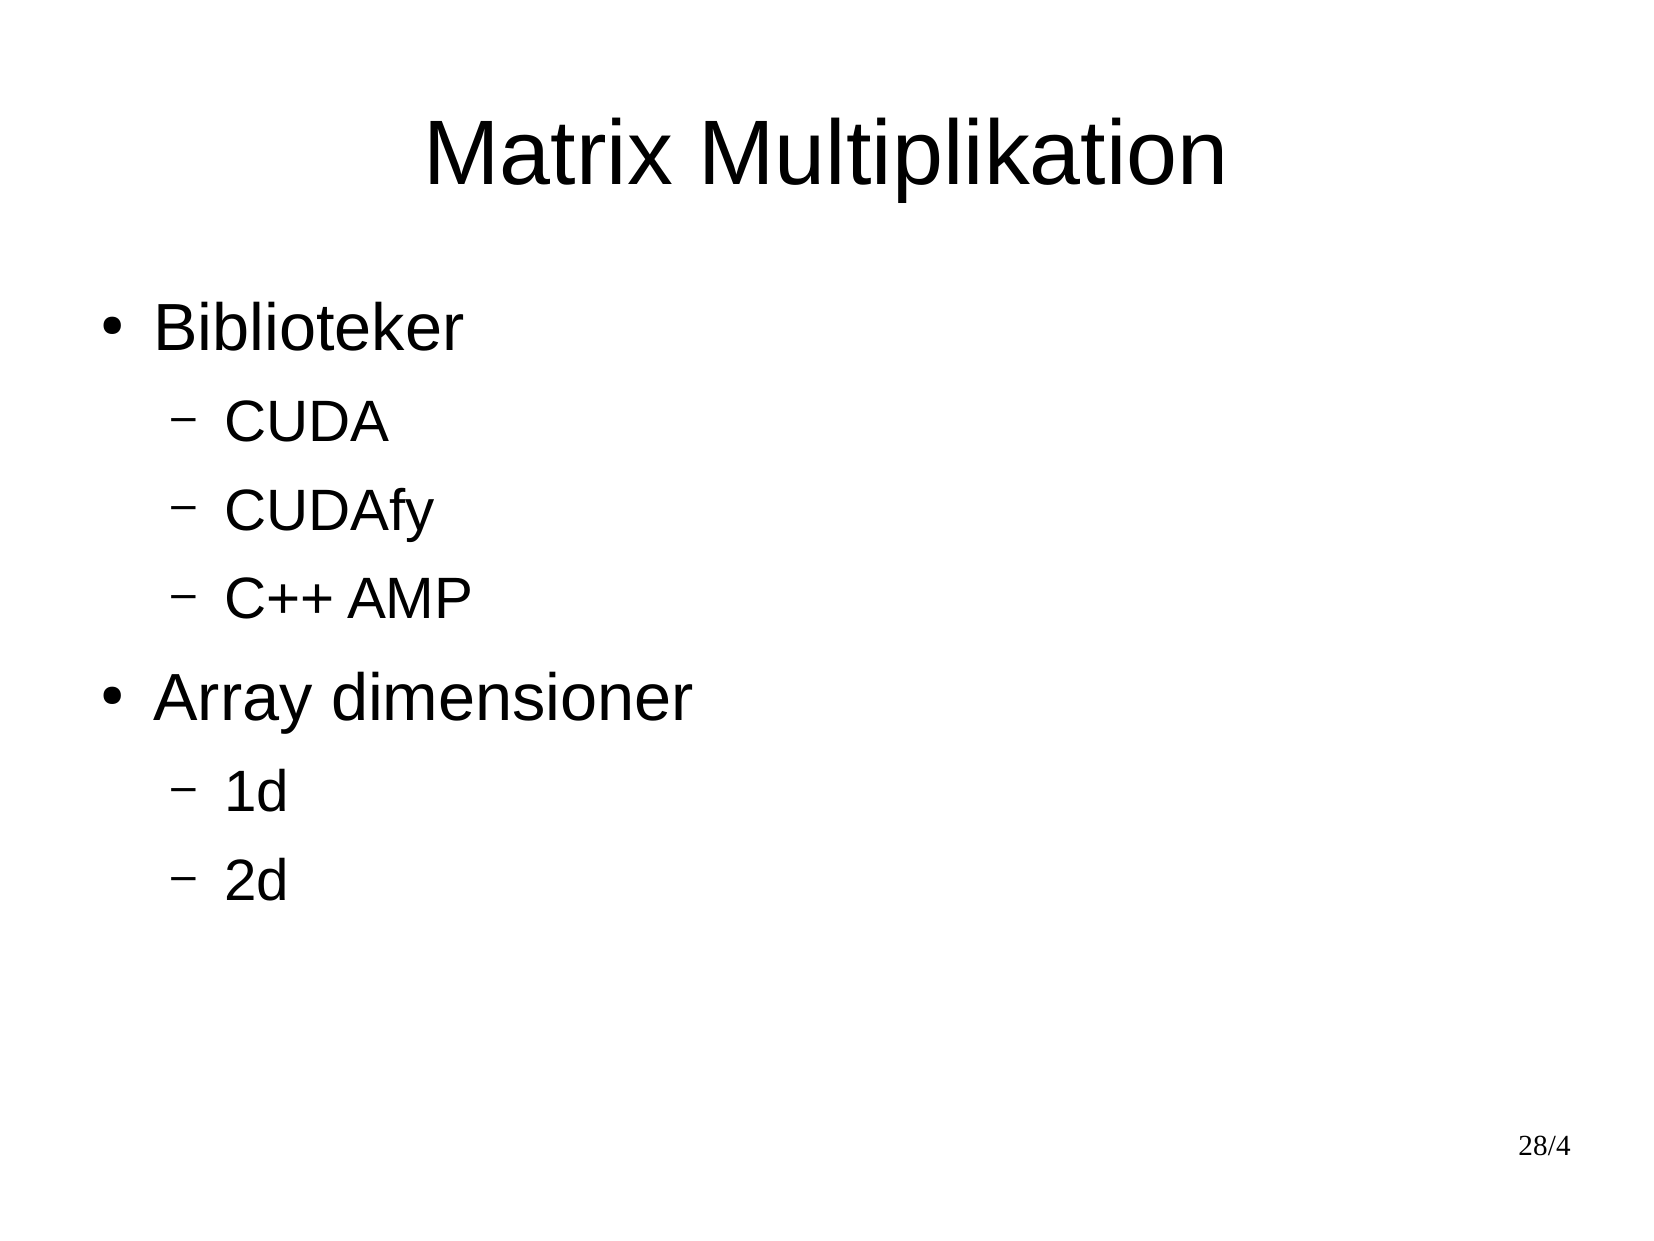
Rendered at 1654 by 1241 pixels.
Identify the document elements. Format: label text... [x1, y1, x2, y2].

list Biblioteker CUDA CUDAfy C++ AMP Array dimensioner 1d 2d [82, 290, 1571, 1010]
title Matrix Multiplikation [82, 49, 1571, 257]
